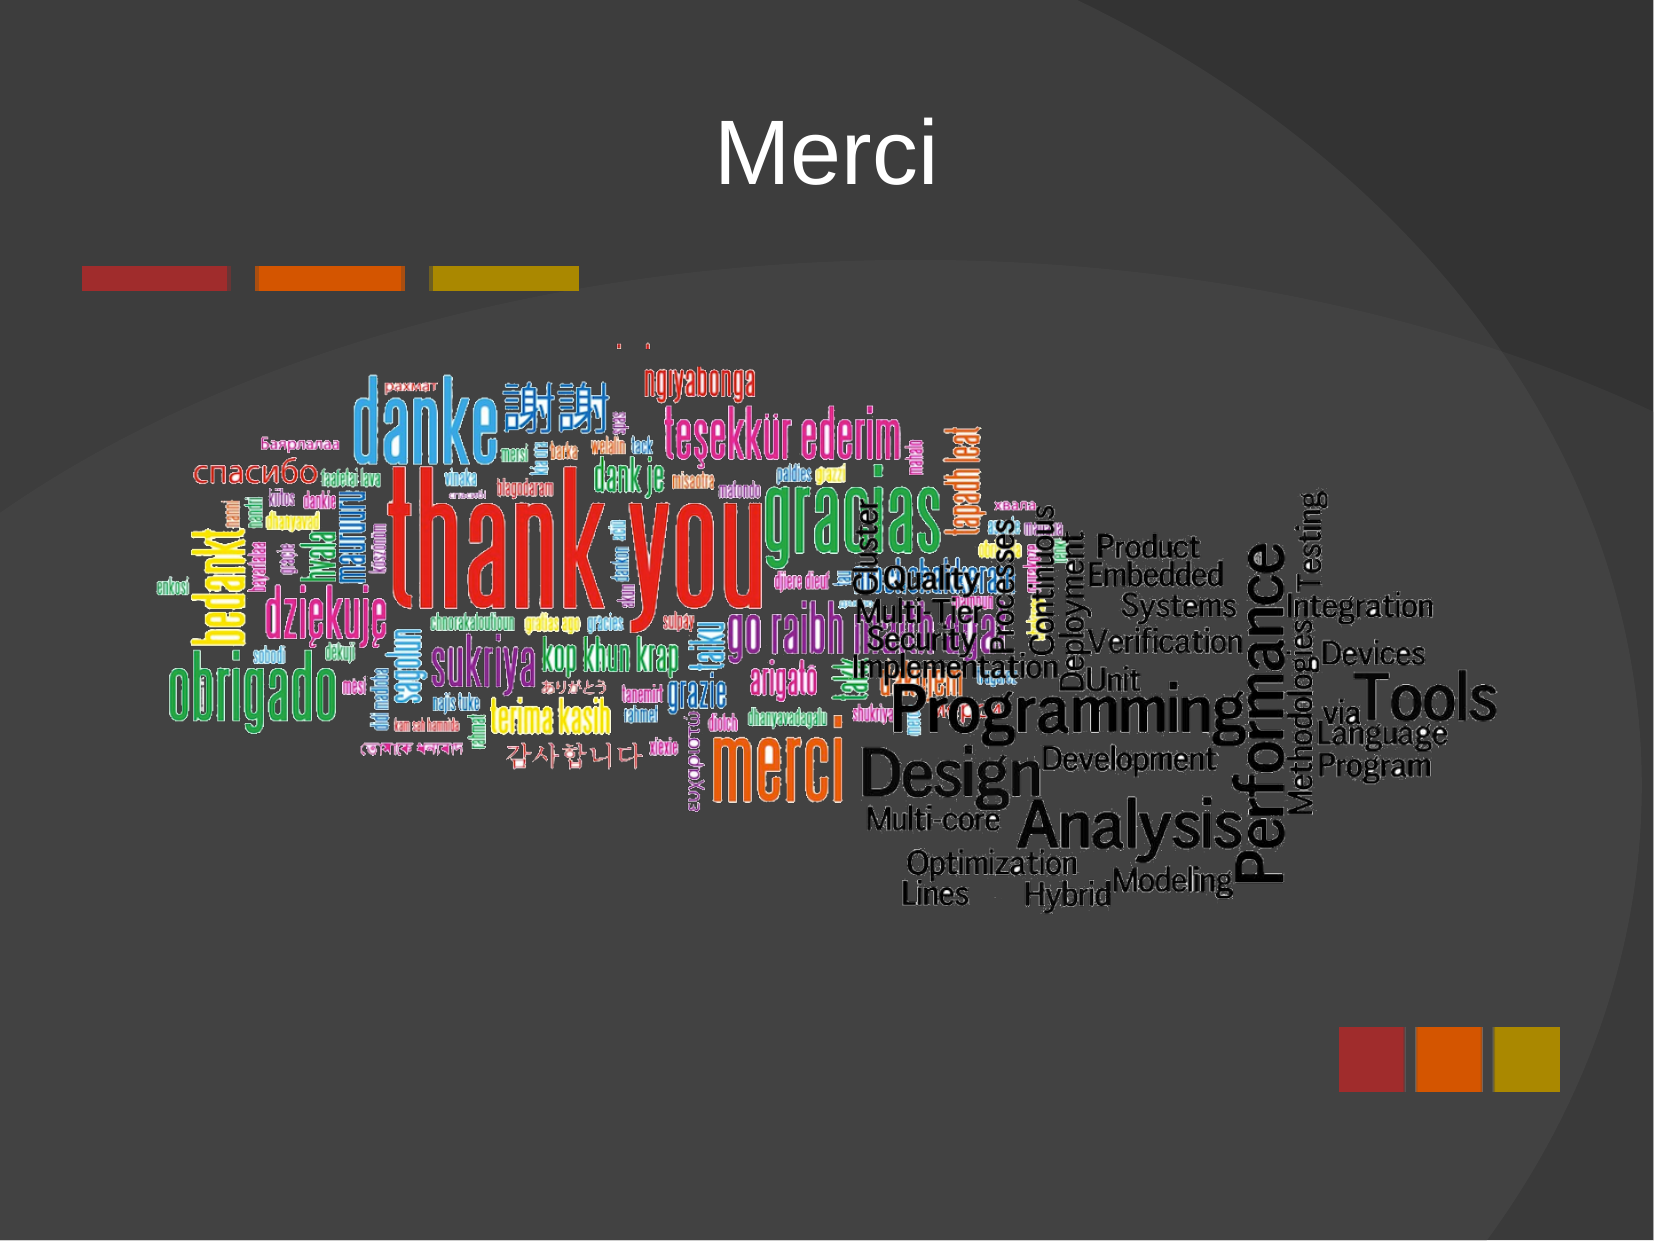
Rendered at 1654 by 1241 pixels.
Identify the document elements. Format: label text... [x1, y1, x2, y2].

picture [82, 340, 1571, 959]
title Merci [82, 49, 1571, 257]
picture [82, 266, 579, 291]
picture [1339, 1027, 1560, 1092]
